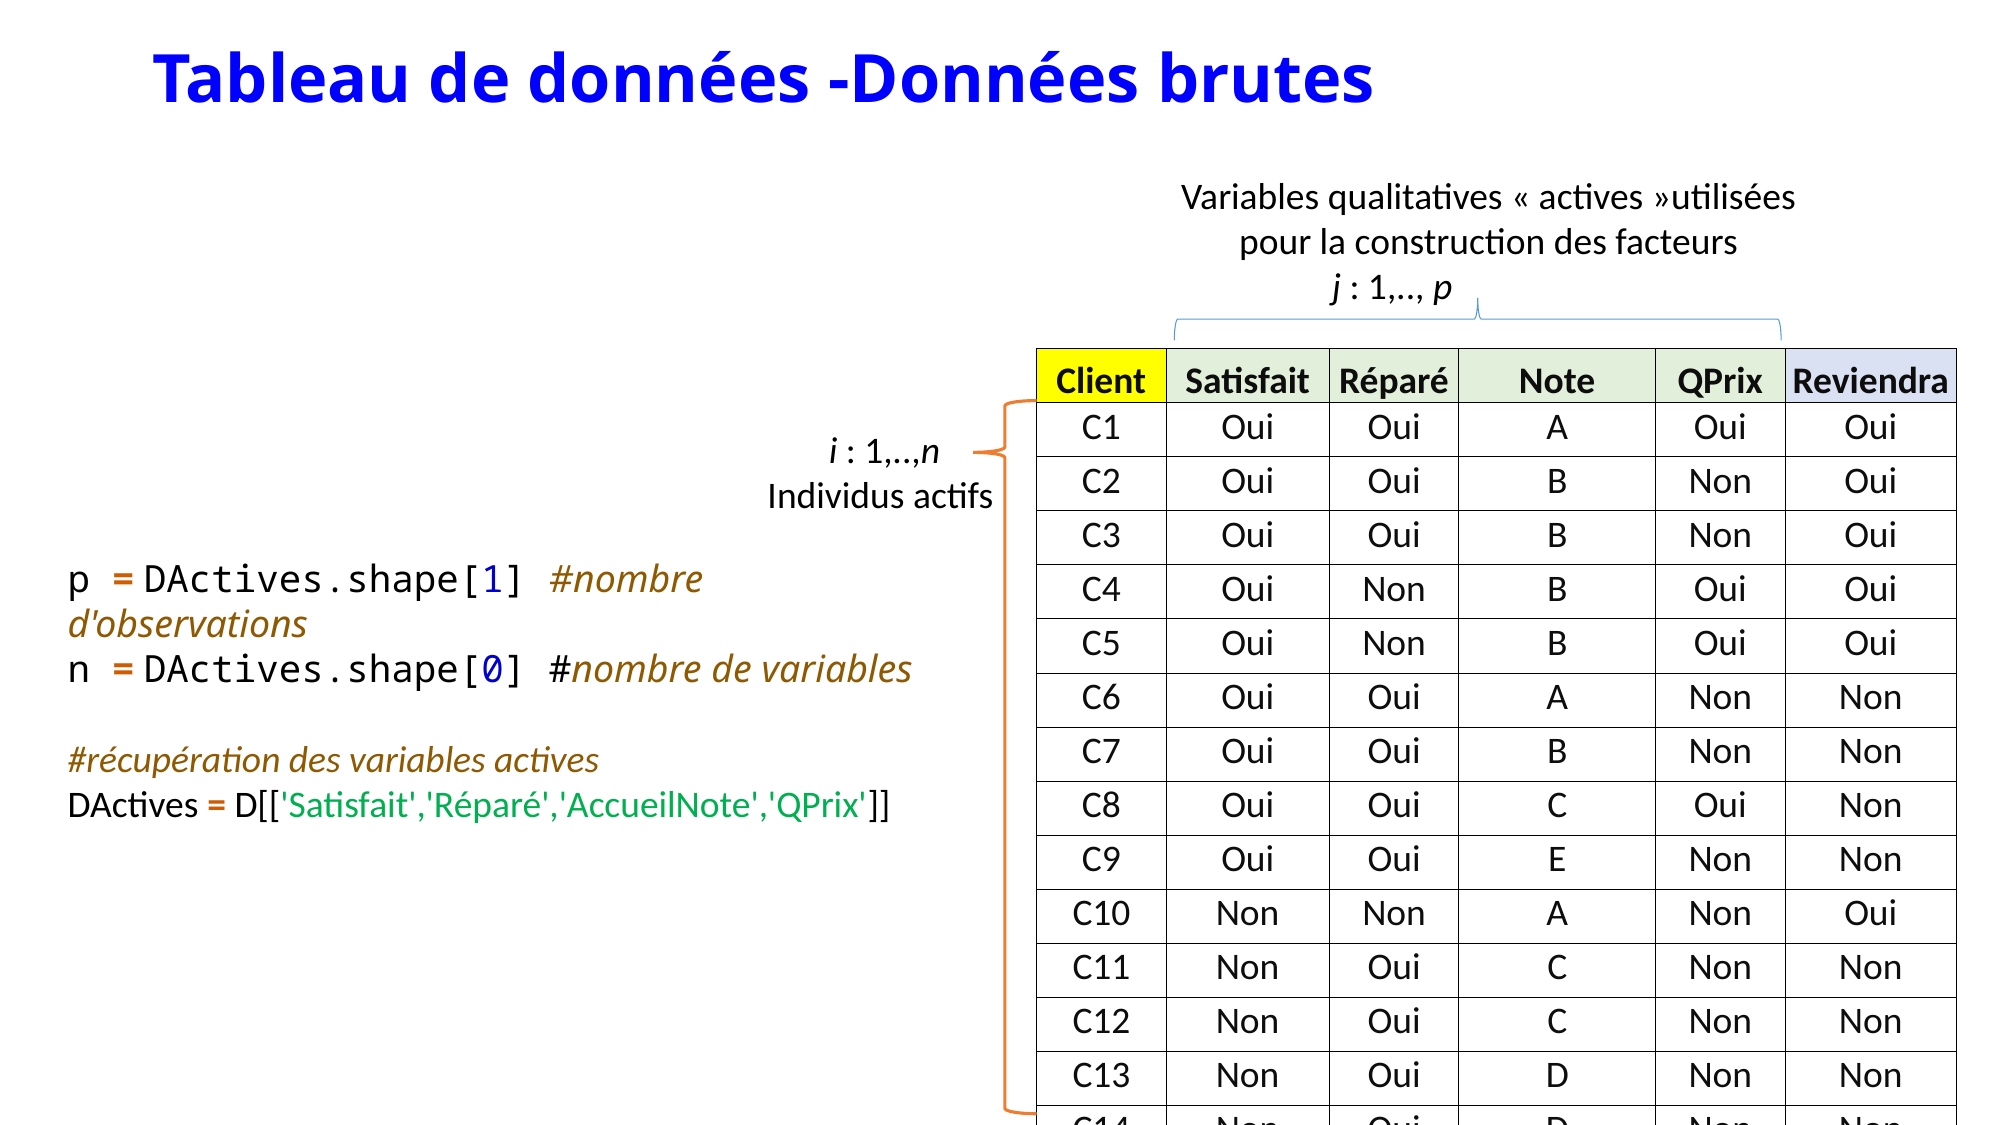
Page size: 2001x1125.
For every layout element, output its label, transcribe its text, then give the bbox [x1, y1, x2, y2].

table_cell C8 [1037, 782, 1166, 835]
table_cell B [1459, 511, 1655, 564]
table_cell Non [1167, 998, 1329, 1051]
table_cell Non [1656, 674, 1785, 727]
table_cell Non [1656, 457, 1785, 510]
table_cell Non [1786, 1106, 1956, 1125]
table_header Client [1037, 349, 1166, 402]
table_cell Oui [1330, 1052, 1458, 1105]
text_box p = DActives.shape[1] #nombre d'observations n = DActives.shape[0] #nombre de variables #récupération des variables actives DActives = D[['Satisfait','Réparé','AccueilNote','QPrix']] [53, 547, 956, 833]
table_cell Oui [1330, 1106, 1458, 1125]
table_cell C [1459, 782, 1655, 835]
table_cell Non [1786, 782, 1956, 835]
table_header Reviendra [1786, 349, 1956, 402]
table_cell Oui [1167, 836, 1329, 889]
table_header QPrix [1656, 349, 1785, 402]
table_cell C3 [1037, 511, 1166, 564]
table_cell C11 [1037, 944, 1166, 997]
table_cell Non [1656, 998, 1785, 1051]
table_cell Non [1656, 890, 1785, 943]
table_cell Oui [1330, 511, 1458, 564]
table_cell Non [1656, 728, 1785, 781]
table_cell A [1459, 403, 1655, 456]
table_cell Oui [1330, 403, 1458, 456]
table_cell D [1459, 1106, 1655, 1125]
table_cell B [1459, 728, 1655, 781]
table_cell Oui [1656, 565, 1785, 618]
table_cell Oui [1330, 998, 1458, 1051]
table_cell Oui [1330, 457, 1458, 510]
table_cell B [1459, 619, 1655, 673]
table_cell D [1459, 1052, 1655, 1105]
table_cell Non [1656, 1106, 1785, 1125]
table_cell Oui [1656, 782, 1785, 835]
table_cell Oui [1167, 674, 1329, 727]
table_cell D [1551, 1120, 1563, 1125]
table_cell Oui [1167, 511, 1329, 564]
table_cell Non [1656, 836, 1785, 889]
table_cell C5 [1037, 619, 1166, 673]
table_cell Oui [1330, 728, 1458, 781]
table_cell Oui [1167, 457, 1329, 510]
table_cell Oui [1330, 944, 1458, 997]
table_cell C10 [1037, 890, 1166, 943]
table_cell Oui [1786, 565, 1956, 618]
table_cell C4 [1037, 565, 1166, 618]
table_cell Oui [1167, 403, 1329, 456]
table_cell C2 [1037, 457, 1166, 510]
table_cell Non [1786, 1052, 1956, 1105]
table_cell C [1459, 998, 1655, 1051]
table_cell Oui [1656, 619, 1785, 673]
table_cell Oui [1330, 782, 1458, 835]
table_cell Non [1330, 890, 1458, 943]
table_cell E [1459, 836, 1655, 889]
table_cell Non [1786, 944, 1956, 997]
table_cell C14 [1037, 1106, 1166, 1125]
table_cell Oui [1167, 782, 1329, 835]
table_cell Non [1656, 1052, 1785, 1105]
table_cell Oui [1786, 619, 1956, 673]
table_cell Non [1656, 944, 1785, 997]
table_cell C12 [1037, 998, 1166, 1051]
table_cell Oui [1786, 457, 1956, 510]
table_cell Non [1786, 998, 1956, 1051]
table_cell C9 [1037, 836, 1166, 889]
table_cell Non [1167, 1106, 1329, 1125]
table_header Satisfait [1167, 349, 1329, 402]
table_cell Oui [1786, 890, 1956, 943]
table_cell Oui [1372, 1120, 1386, 1125]
table_cell Non [1786, 728, 1956, 781]
table_cell Non [1786, 836, 1956, 889]
table_cell C13 [1037, 1052, 1166, 1105]
table_cell A [1459, 674, 1655, 727]
table_header Réparé [1330, 349, 1458, 402]
table_cell Oui [1167, 619, 1329, 673]
table_cell B [1459, 457, 1655, 510]
table_cell Oui [1786, 511, 1956, 564]
table_cell Oui [1330, 836, 1458, 889]
table_cell Non [1330, 565, 1458, 618]
table_cell C [1459, 944, 1655, 997]
table_cell C6 [1037, 674, 1166, 727]
table_cell Oui [1167, 565, 1329, 618]
text_box i : 1,..,n Individus actifs [1000, 418, 1017, 524]
table_header Note [1459, 349, 1655, 402]
table_cell C7 [1037, 728, 1166, 781]
table_cell Oui [1786, 403, 1956, 456]
table_cell Oui [1167, 728, 1329, 781]
table_cell C1 [1037, 403, 1166, 456]
table_cell B [1459, 565, 1655, 618]
table_cell Oui [1656, 403, 1785, 456]
text_box i : 1,..,n Individus actifs [752, 418, 1003, 524]
table_cell Non [1167, 1052, 1329, 1105]
text_box Variables qualitatives « actives »utilisées pour la construction des facteurs j : 1,.., p [1147, 164, 1831, 315]
title Tableau de données -Données brutes [137, 22, 1863, 140]
table_cell Non [1330, 619, 1458, 673]
table_cell Non [1167, 890, 1329, 943]
table_cell Oui [1330, 674, 1458, 727]
table_cell Non [1656, 511, 1785, 564]
table_cell A [1459, 890, 1655, 943]
table_cell Non [1167, 944, 1329, 997]
table_cell Non [1786, 674, 1956, 727]
